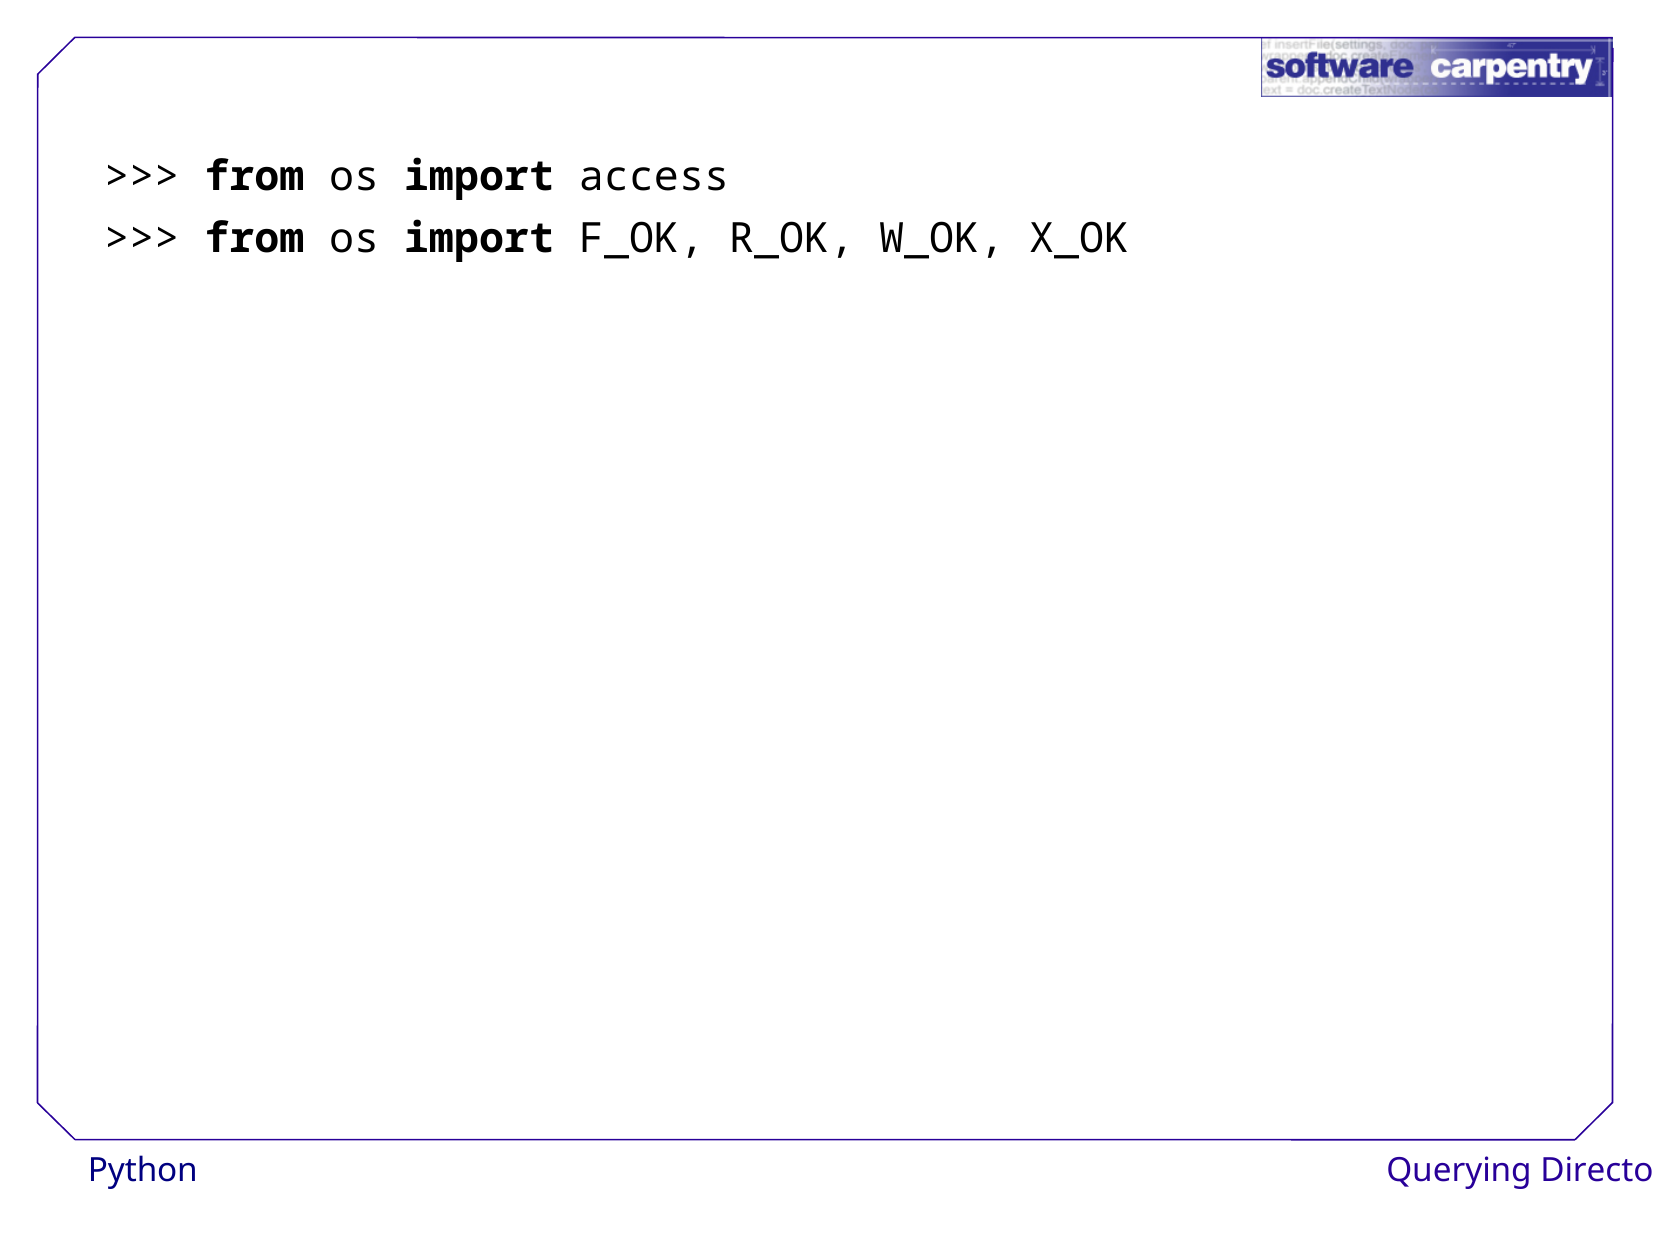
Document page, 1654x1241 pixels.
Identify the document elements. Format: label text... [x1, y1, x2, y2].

picture [1261, 39, 1613, 97]
text_box >>> from os import access >>> from os import F_OK, R_OK, W_OK, X_OK [89, 128, 1512, 1037]
